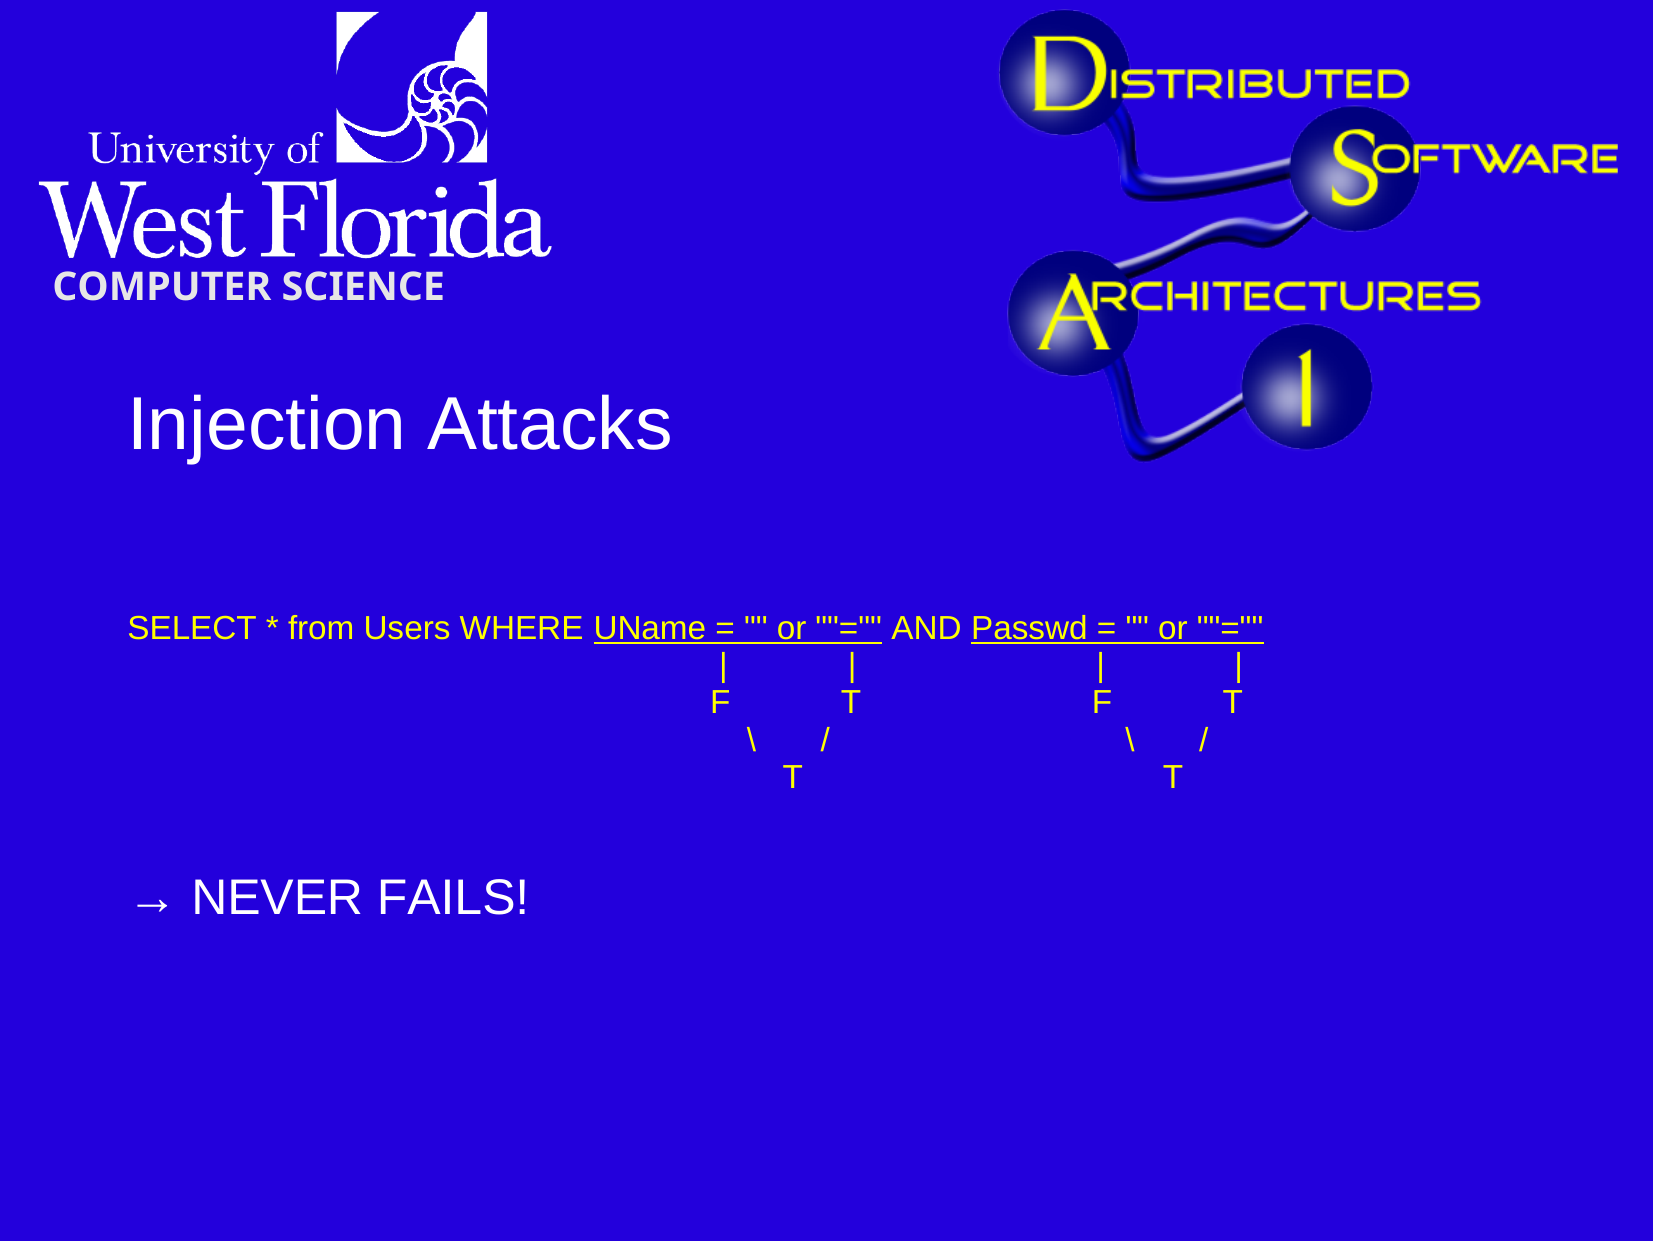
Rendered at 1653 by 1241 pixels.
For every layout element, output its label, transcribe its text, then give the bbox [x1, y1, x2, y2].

picture [37, 0, 559, 262]
text_box Injection Attacks SELECT * from Users WHERE UName = "" or ""="" AND Passwd = "" or ""="" | | | | F T F T \ / \ / T T → NEVER FAILS! [112, 375, 1426, 726]
text_box COMPUTER SCIENCE [37, 262, 563, 316]
picture [910, 0, 1653, 506]
